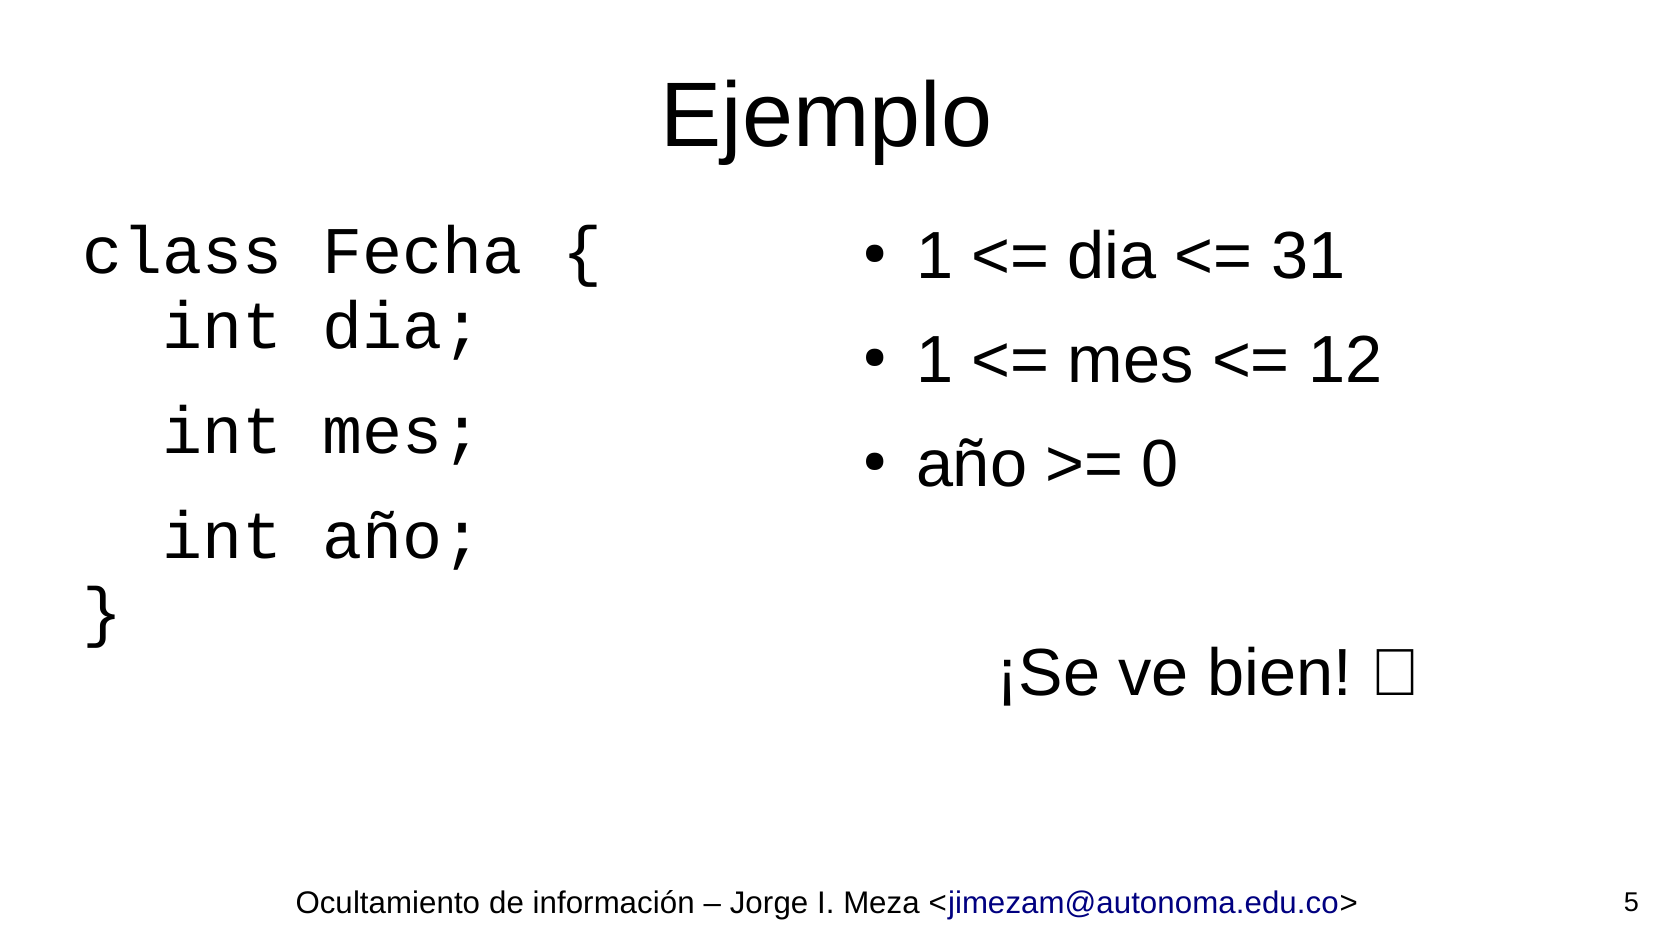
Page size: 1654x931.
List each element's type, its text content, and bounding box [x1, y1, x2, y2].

list 1 <= dia <= 31 1 <= mes <= 12 año >= 0 ¡Se ve bien! 🧐 [845, 217, 1572, 879]
list class Fecha { int dia; int mes; int año; } [82, 217, 809, 879]
title Ejemplo [82, 37, 1571, 193]
